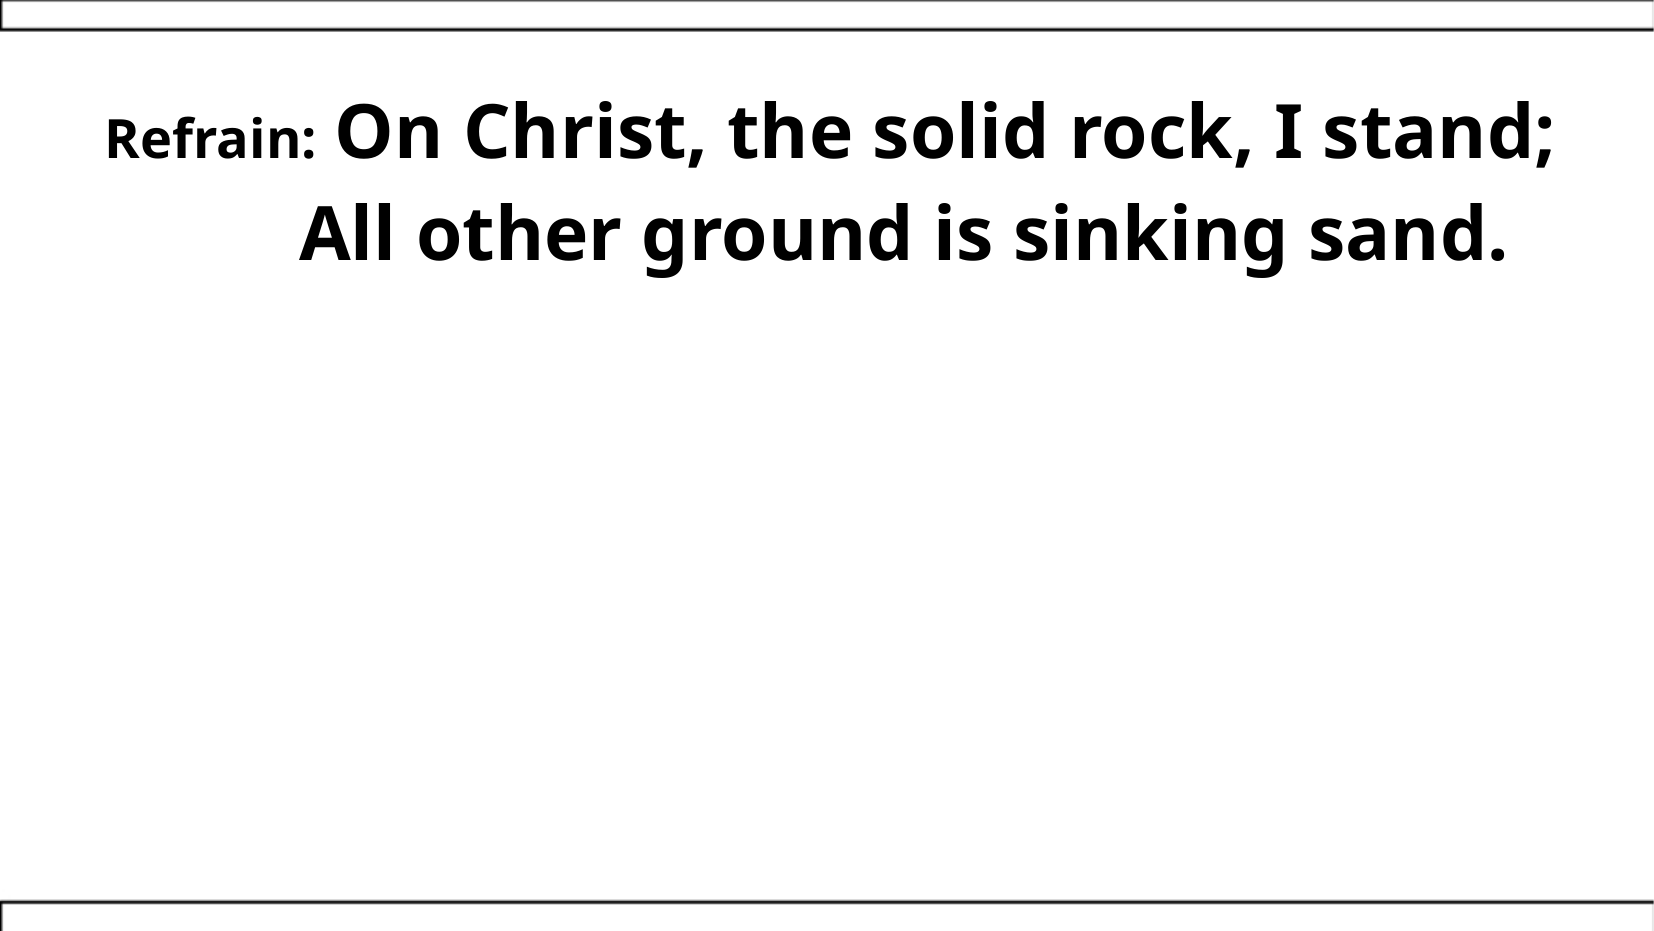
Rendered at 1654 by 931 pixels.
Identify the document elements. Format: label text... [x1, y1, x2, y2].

picture [0, 0, 1654, 931]
text_box Refrain: On Christ, the solid rock, I stand; All other ground is sinking sand. [90, 70, 1576, 286]
